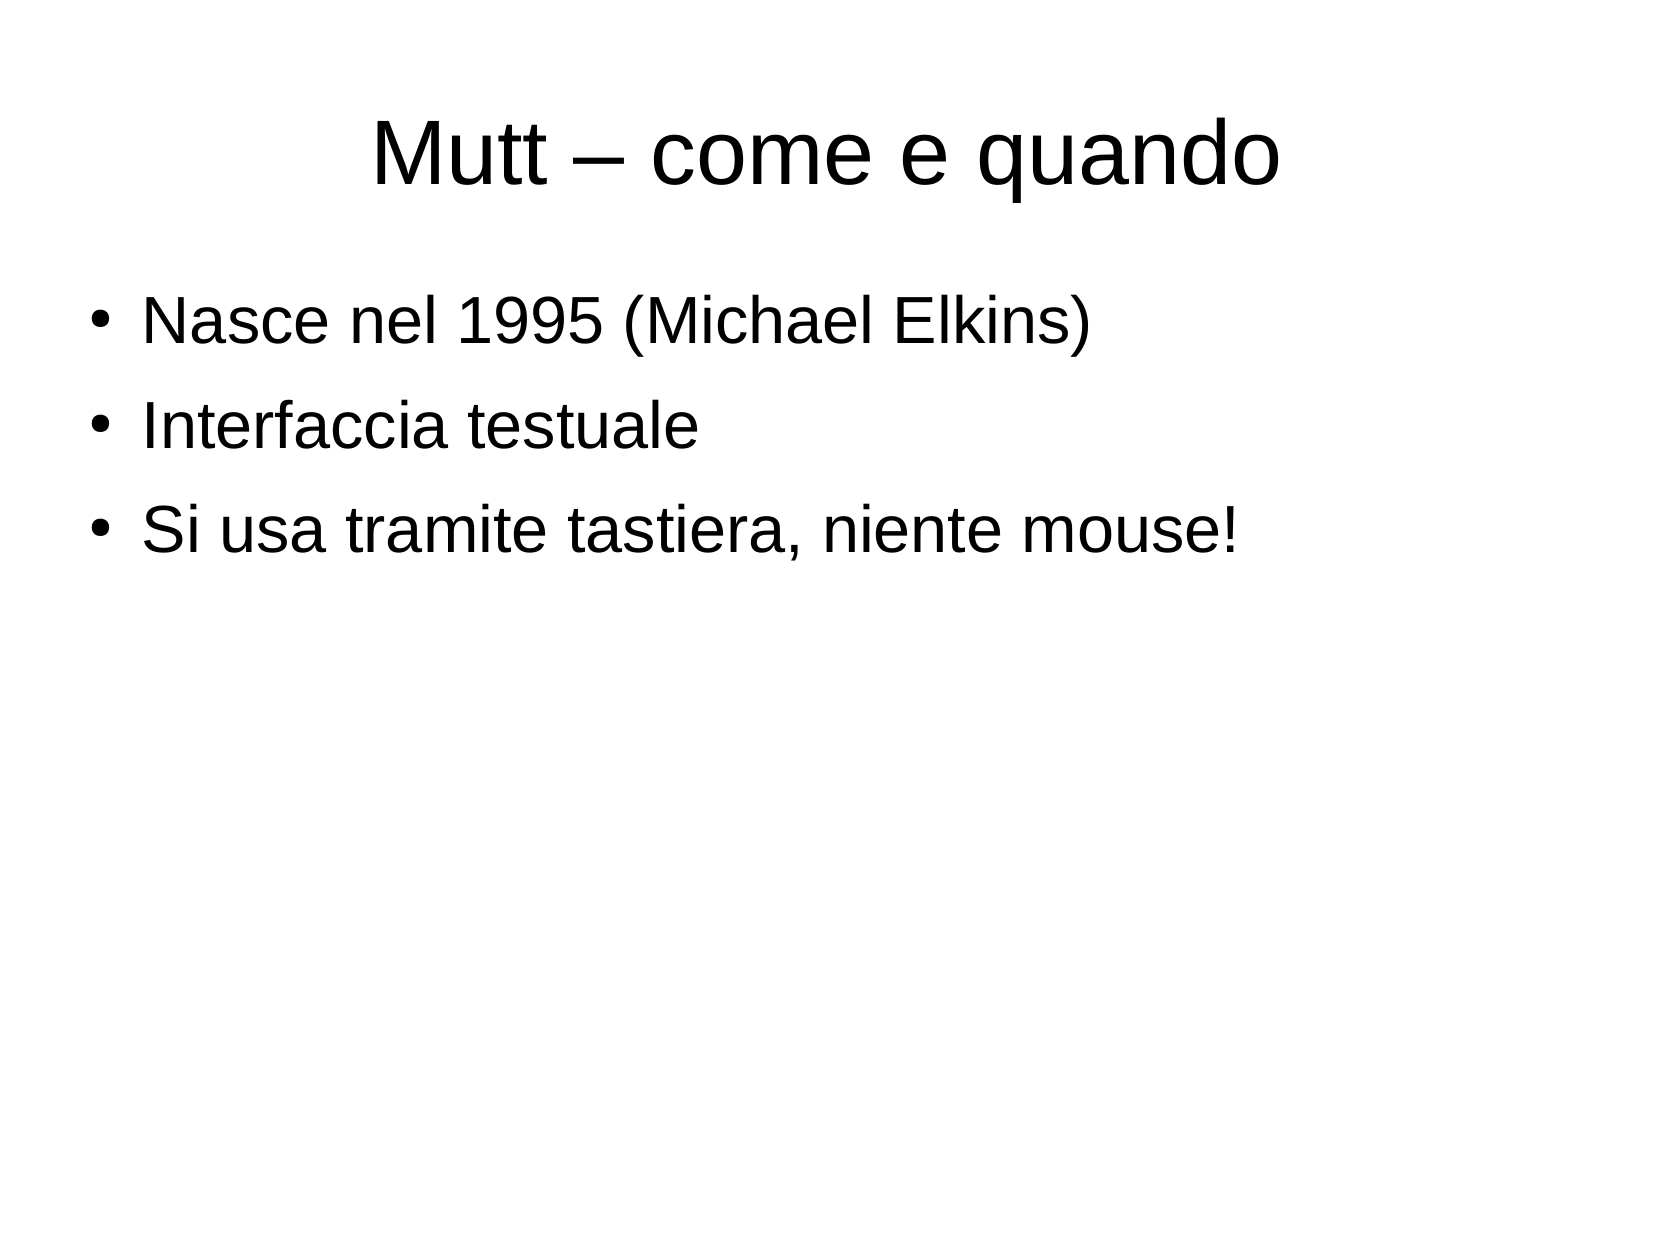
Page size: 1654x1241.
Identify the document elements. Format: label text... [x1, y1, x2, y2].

title Mutt – come e quando [82, 49, 1571, 257]
list Nasce nel 1995 (Michael Elkins) Interfaccia testuale Si usa tramite tastiera, niente mouse! [70, 283, 1560, 832]
